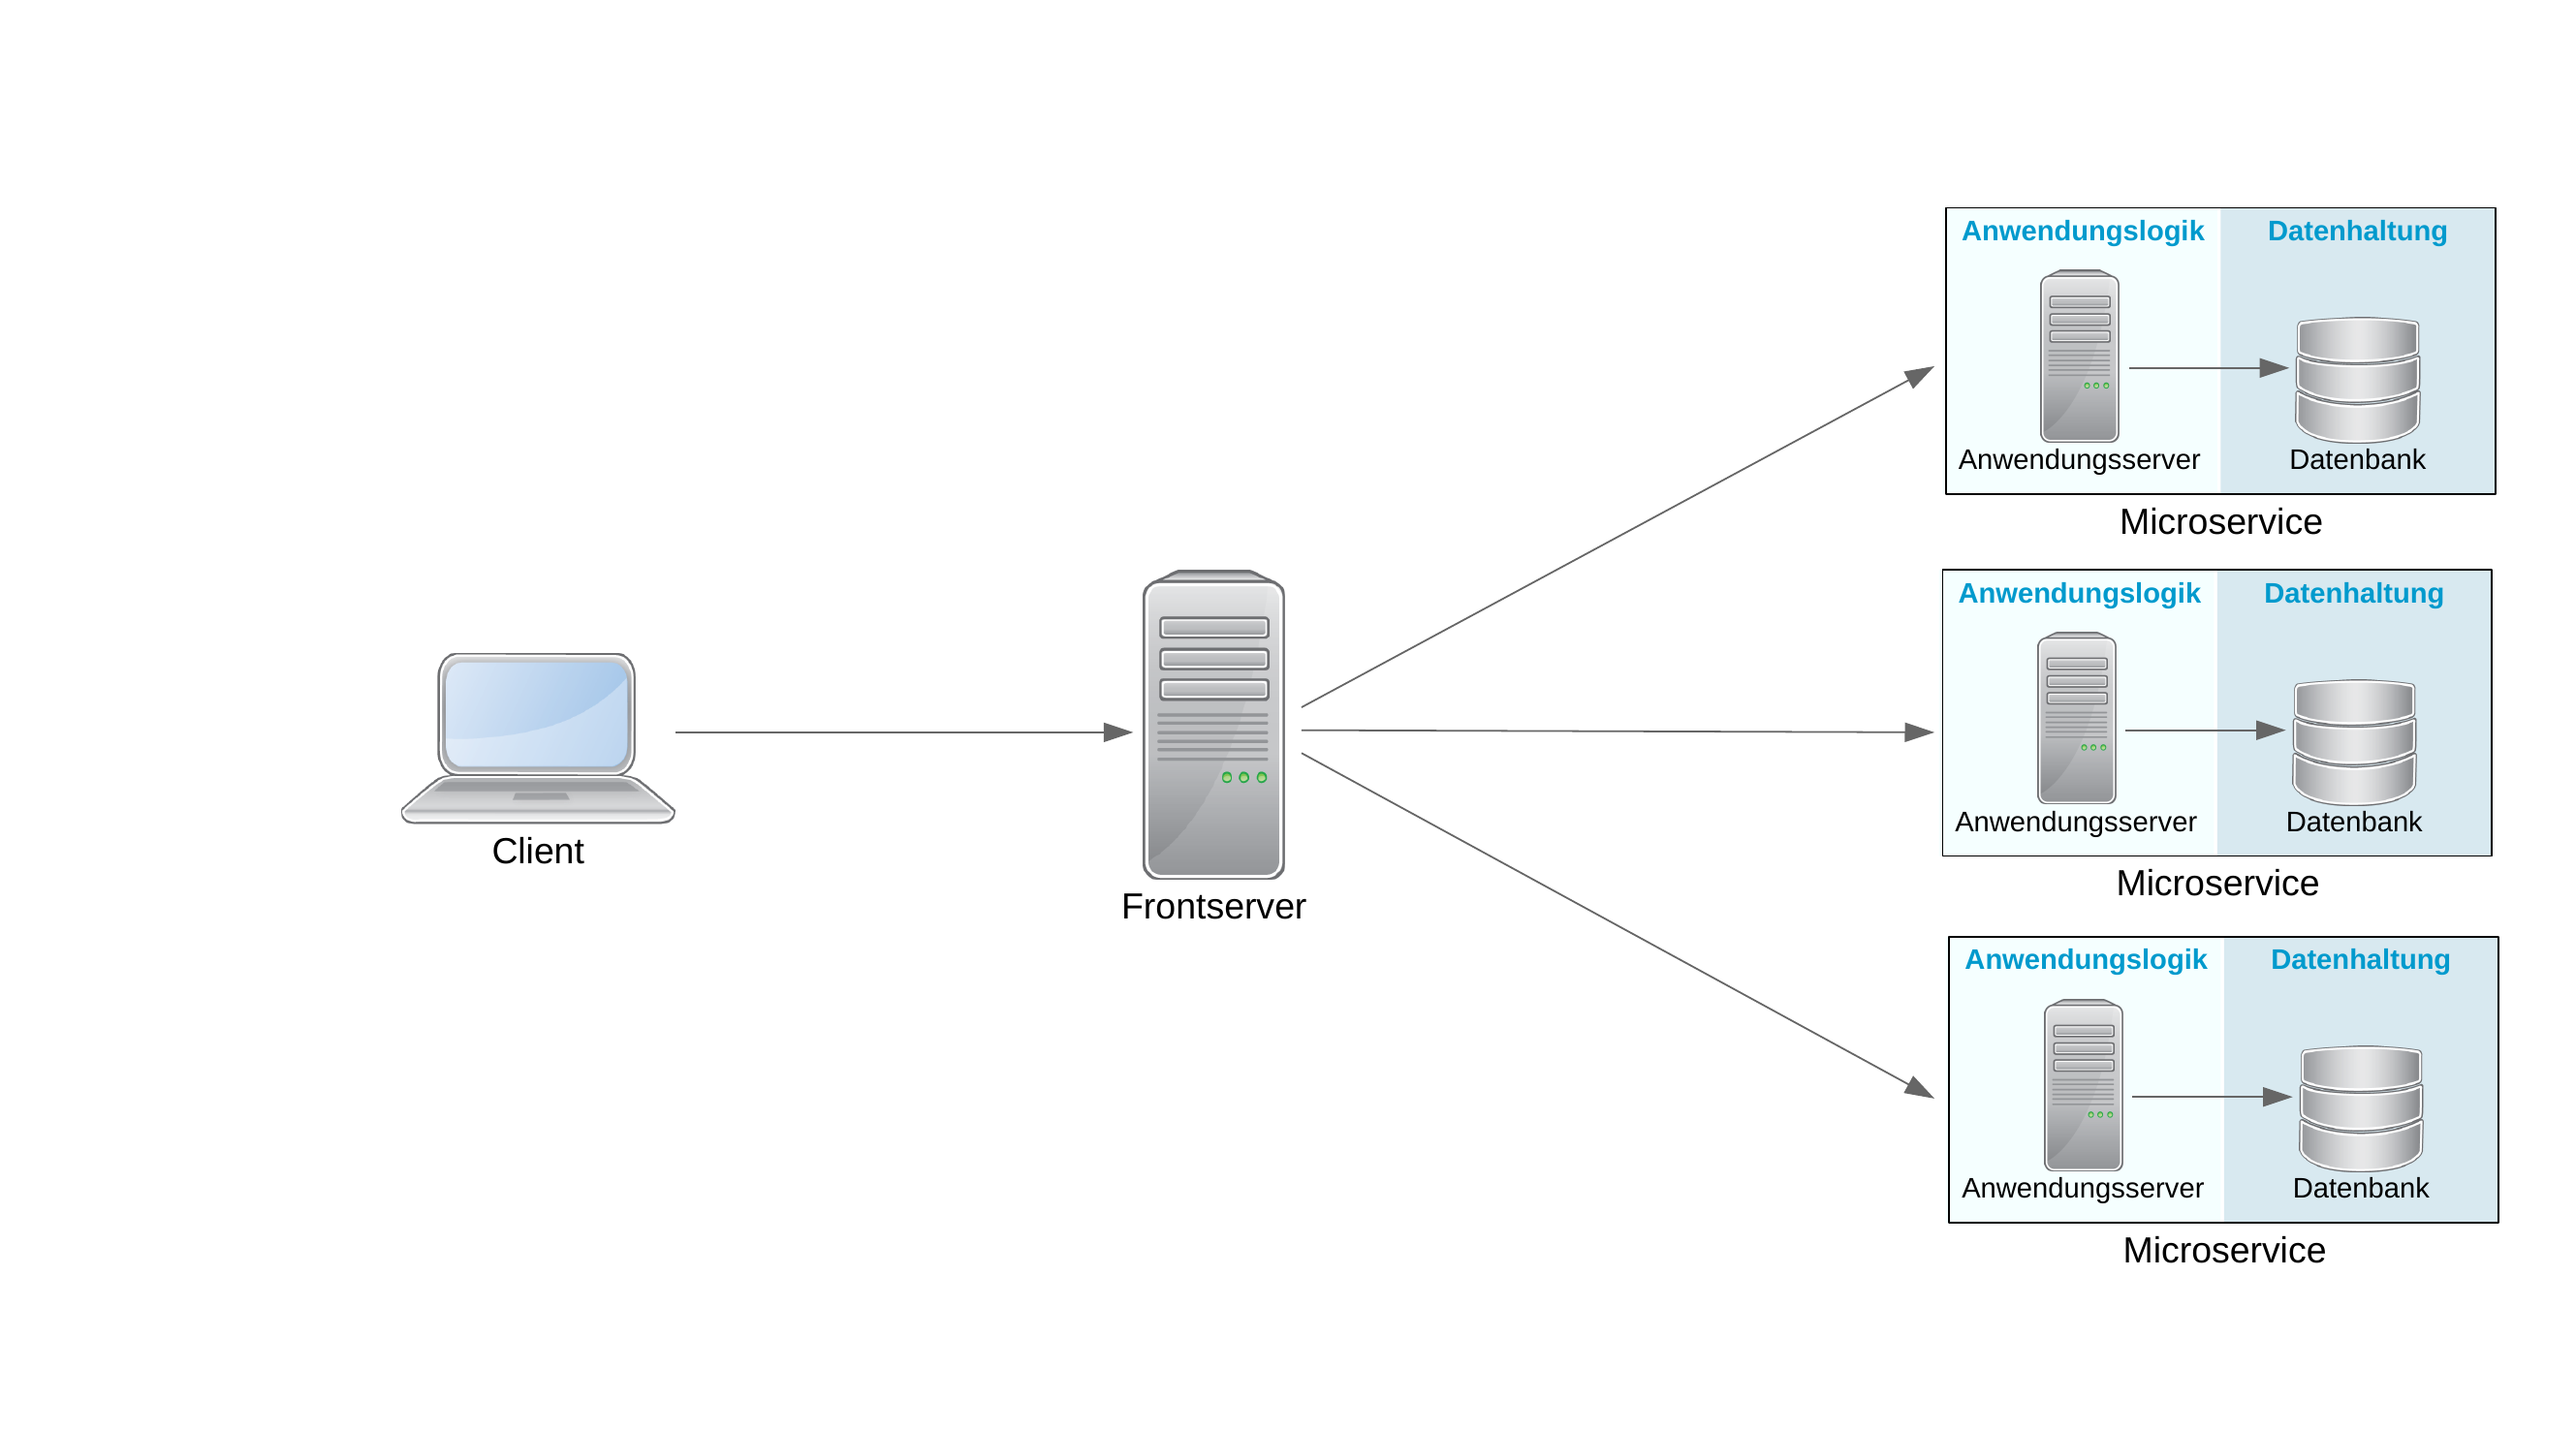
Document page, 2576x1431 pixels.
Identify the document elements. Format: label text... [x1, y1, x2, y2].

text_box Datenbank [2272, 798, 2438, 845]
text_box [1943, 616, 2215, 855]
text_box Microservice [1943, 855, 2493, 912]
text_box [1938, 570, 1942, 856]
text_box Client [477, 824, 599, 880]
text_box [1947, 255, 2217, 493]
text_box Anwendungsserver [1943, 798, 2213, 845]
picture [2044, 999, 2123, 1171]
text_box Anwendungsserver [1950, 1165, 2219, 1212]
text_box Anwendungslogik [1947, 208, 2220, 255]
text_box Microservice [1947, 493, 2496, 549]
text_box Anwendungslogik [1943, 571, 2216, 616]
picture [2292, 679, 2417, 806]
text_box Datenhaltung [2216, 571, 2491, 616]
text_box Anwendungslogik [1950, 938, 2223, 983]
text_box [2216, 616, 2491, 855]
picture [389, 640, 687, 836]
text_box [1950, 983, 2221, 1222]
text_box [2220, 255, 2495, 493]
text_box Datenbank [2278, 1165, 2445, 1212]
text_box [2223, 983, 2497, 1222]
text_box Datenhaltung [2220, 208, 2495, 255]
picture [1143, 570, 1285, 879]
text_box Microservice [1950, 1223, 2499, 1278]
text_box Datenbank [2275, 436, 2441, 482]
picture [2037, 632, 2117, 805]
text_box Frontserver [1107, 879, 1322, 935]
picture [2299, 1045, 2424, 1172]
text_box Datenhaltung [2223, 938, 2497, 983]
picture [2295, 317, 2421, 444]
picture [2040, 269, 2120, 443]
text_box Anwendungsserver [1947, 436, 2216, 482]
